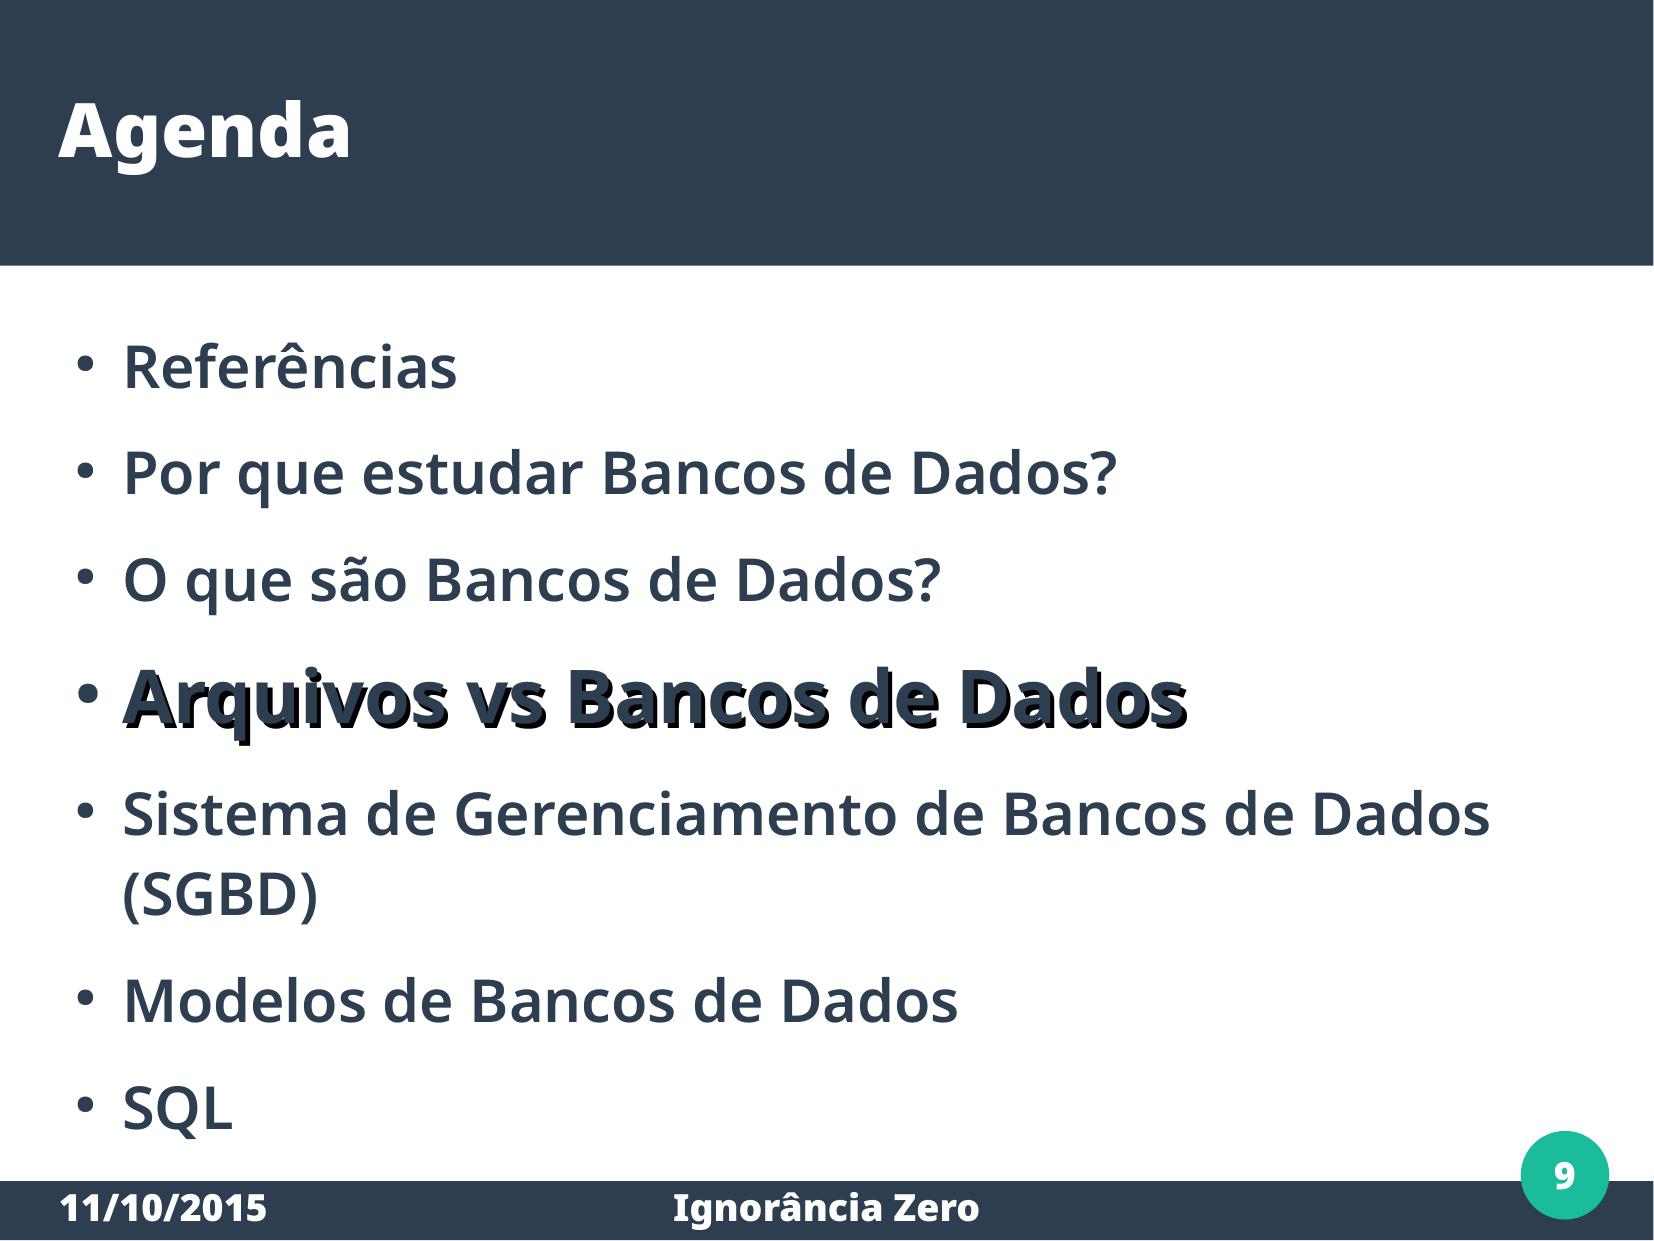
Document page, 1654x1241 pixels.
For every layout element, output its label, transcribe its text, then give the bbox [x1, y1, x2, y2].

title Agenda [59, 49, 1595, 207]
list Referências Por que estudar Bancos de Dados? O que são Bancos de Dados? Arquivos vs Bancos de Dados Sistema de Gerenciamento de Bancos de Dados (SGBD) Modelos de Bancos de Dados SQL [59, 324, 1595, 1152]
